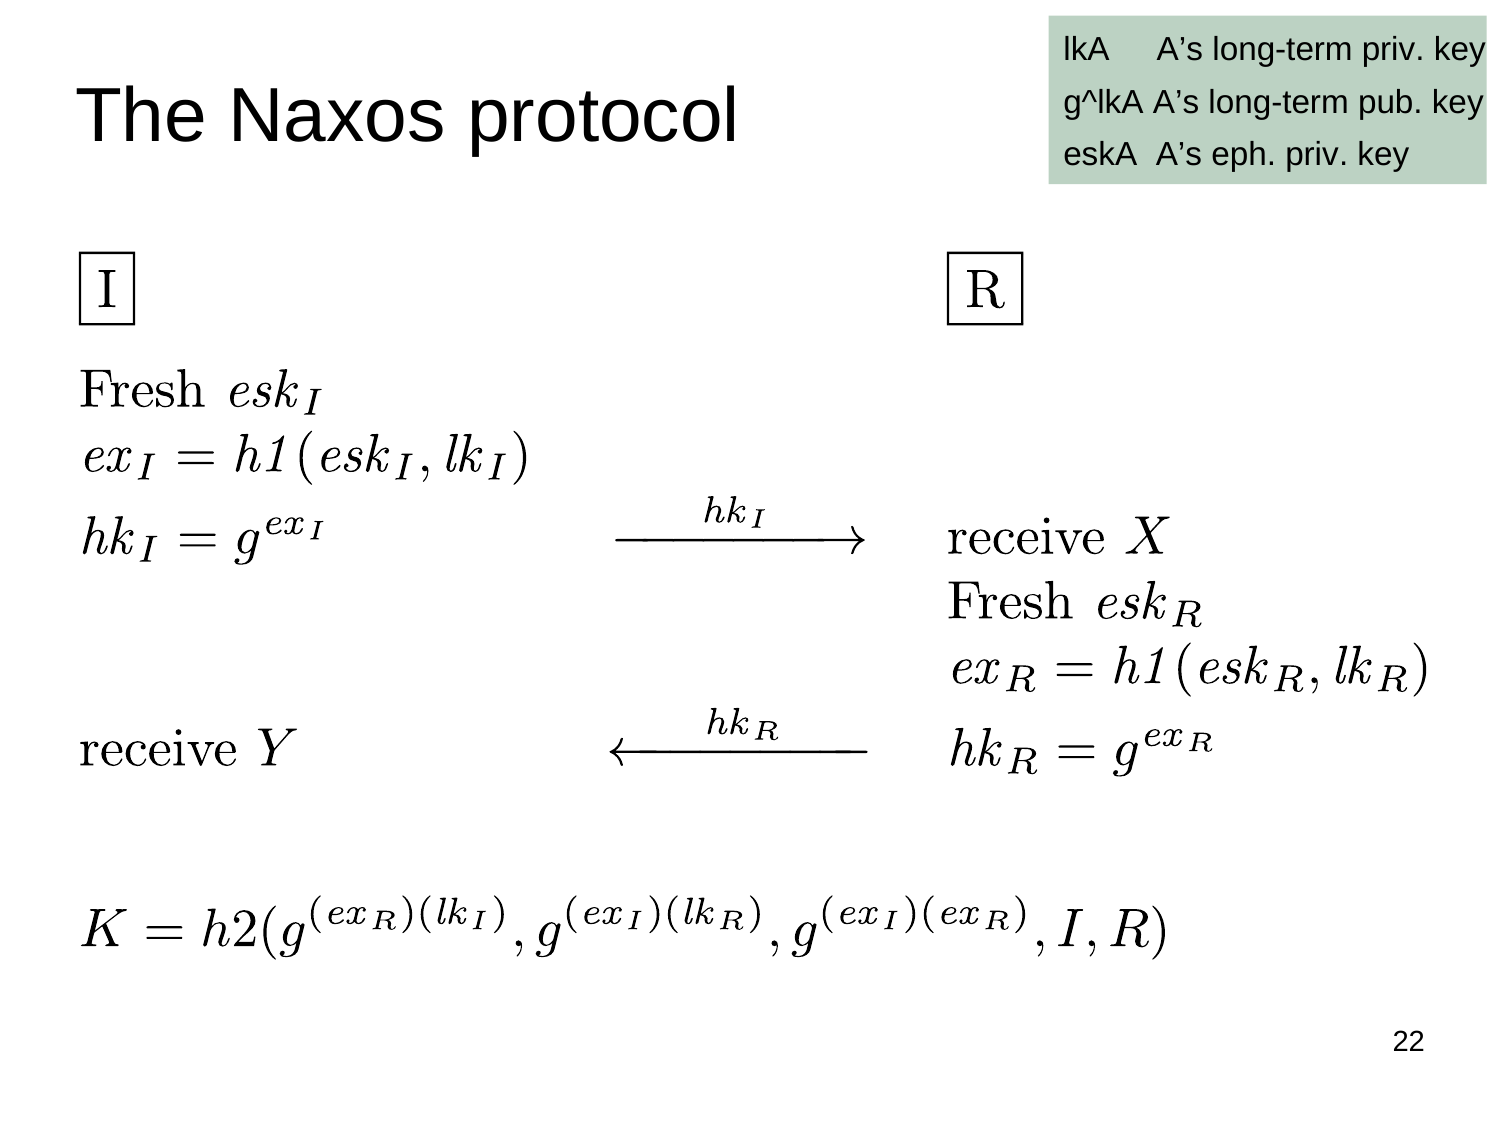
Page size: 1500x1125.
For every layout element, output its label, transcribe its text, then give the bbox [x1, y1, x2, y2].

text_box [78, 895, 1171, 960]
title The Naxos protocol [75, 44, 1048, 185]
text_box lkA A’s long-term priv. key g^lkA A’s long-term pub. key eskA A’s eph. priv. key [1048, 15, 1487, 185]
text_box [78, 251, 1432, 777]
